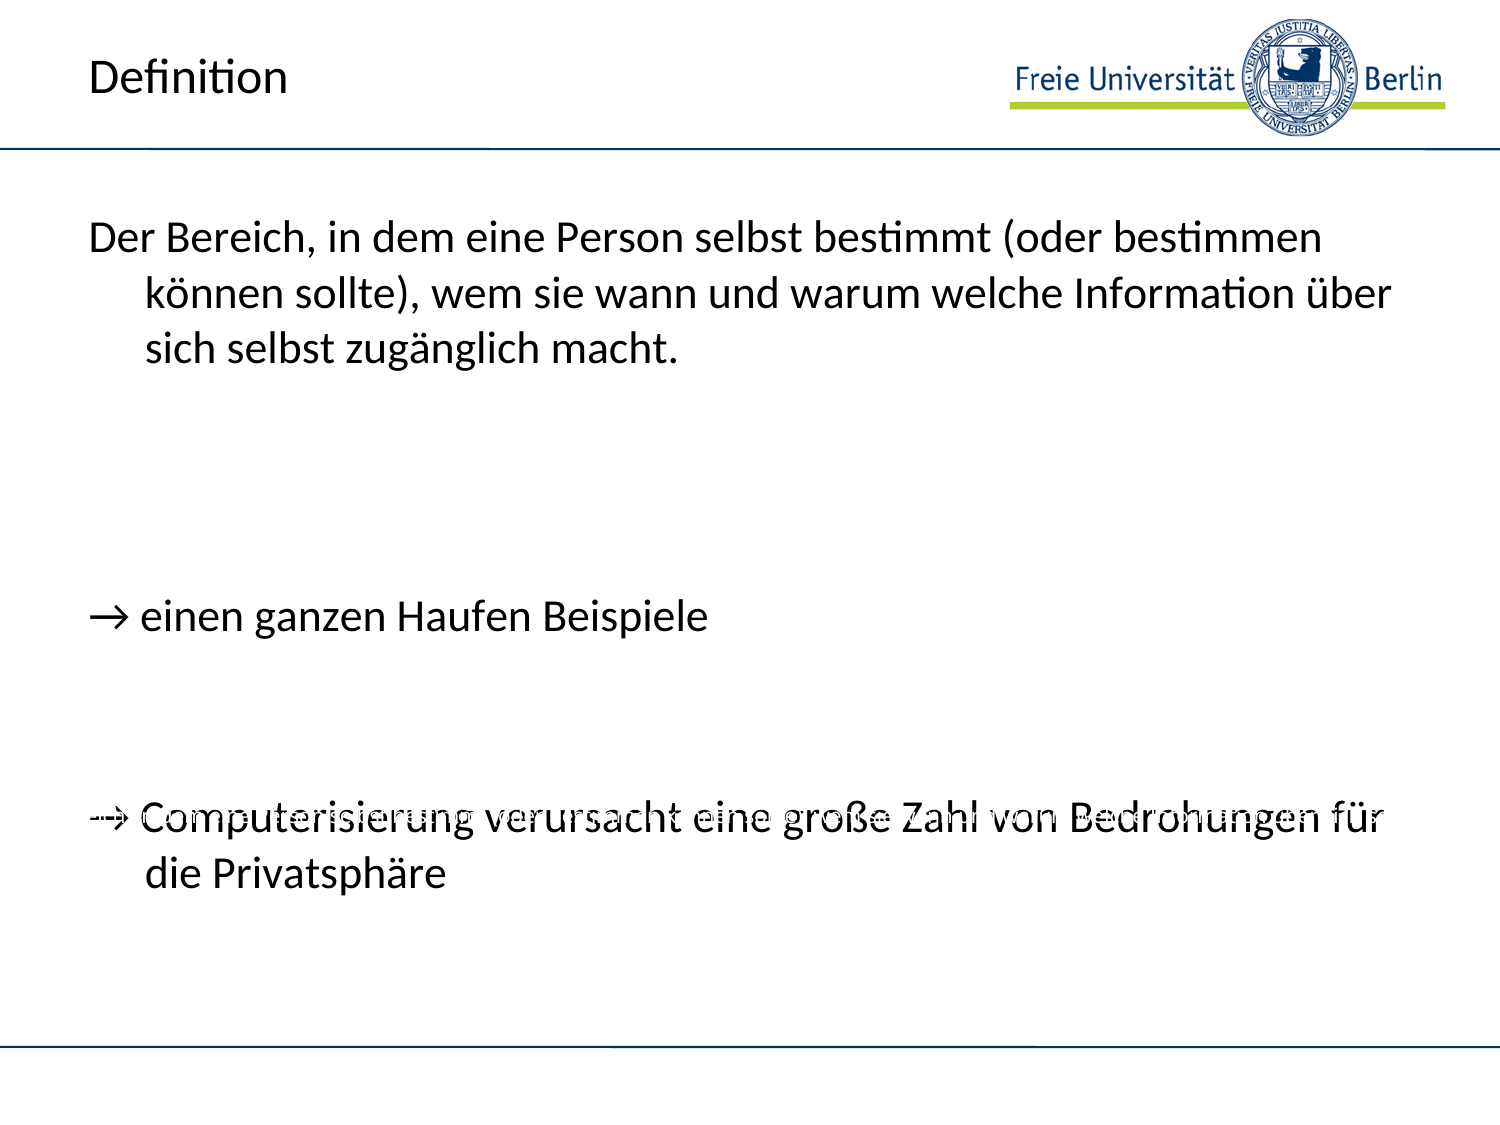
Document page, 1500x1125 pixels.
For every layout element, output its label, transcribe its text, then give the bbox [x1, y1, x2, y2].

list Der Bereich, in dem eine Person selbst bestimmt (oder bestimmen können sollte), wem sie wann und warum welche Information über sich selbst zugänglich macht. → einen ganzen Haufen Beispiele → Computerisierung verursacht eine große Zahl von Bedrohungen für die Privatsphäre [88, 206, 1417, 794]
text_box Der Bereich, in dem eine Person selbst bestimmt (oder bestimmen können sollte), wem sie wann und warum welche Information über sich selbst zugänglich macht. [0, 794, 1470, 861]
list Der Bereich, in dem eine Person selbst bestimmt (oder bestimmen können sollte), wem sie wann und warum welche Information über sich selbst zugänglich macht. → einen ganzen Haufen Beispiele → Computerisierung verursacht eine große Zahl von Bedrohungen für die Privatsphäre [88, 861, 1417, 1033]
title Definition [88, 12, 974, 135]
picture [1009, 19, 1446, 137]
